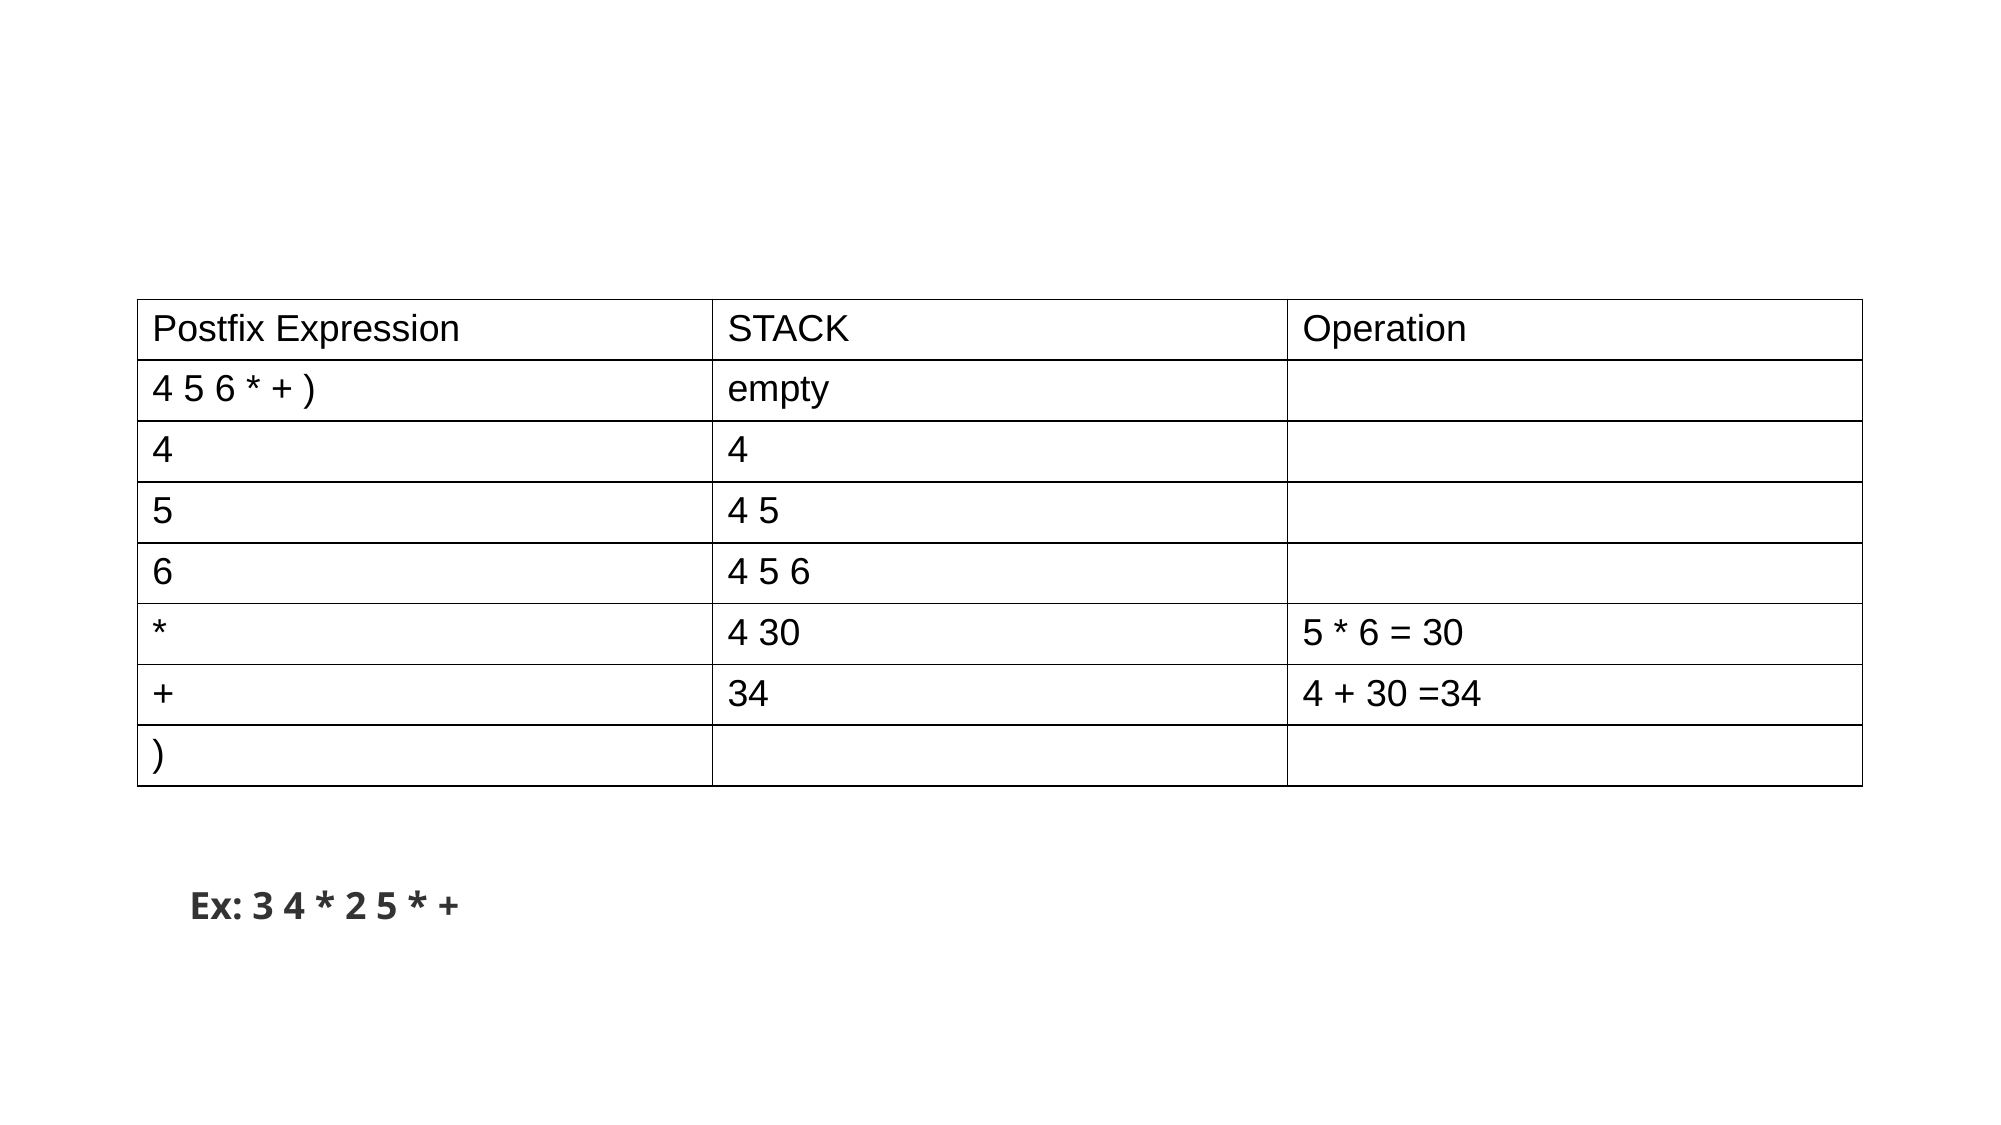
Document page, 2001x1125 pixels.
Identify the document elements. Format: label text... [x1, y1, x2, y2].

table_cell [1288, 483, 1862, 542]
table_cell * [138, 604, 712, 664]
table_cell [1288, 726, 1862, 785]
table_cell [713, 726, 1287, 785]
text_box Ex: 3 4 * 2 5 * + [164, 874, 759, 935]
table_cell 4 [138, 422, 712, 481]
table_cell ) [138, 726, 712, 785]
table_cell + [138, 665, 712, 724]
table_cell 4 30 [713, 604, 1287, 664]
table_cell 4 5 6 * + ) [138, 361, 712, 420]
table_cell 5 * 6 = 30 [1288, 604, 1862, 664]
table_cell [1288, 422, 1862, 481]
table_cell 5 [138, 483, 712, 542]
table_cell 34 [713, 665, 1287, 724]
table_cell 6 [138, 544, 712, 603]
table_cell [1288, 544, 1862, 603]
table_cell 4 [713, 422, 1287, 481]
table_header STACK [713, 300, 1287, 359]
table_header Postfix Expression [138, 300, 712, 359]
table_header Operation [1288, 300, 1862, 359]
table_cell 4 + 30 =34 [1288, 665, 1862, 724]
table_cell [1288, 361, 1862, 420]
table_cell 4 5 6 [713, 544, 1287, 603]
table_cell empty [713, 361, 1287, 420]
table_cell 4 5 [713, 483, 1287, 542]
